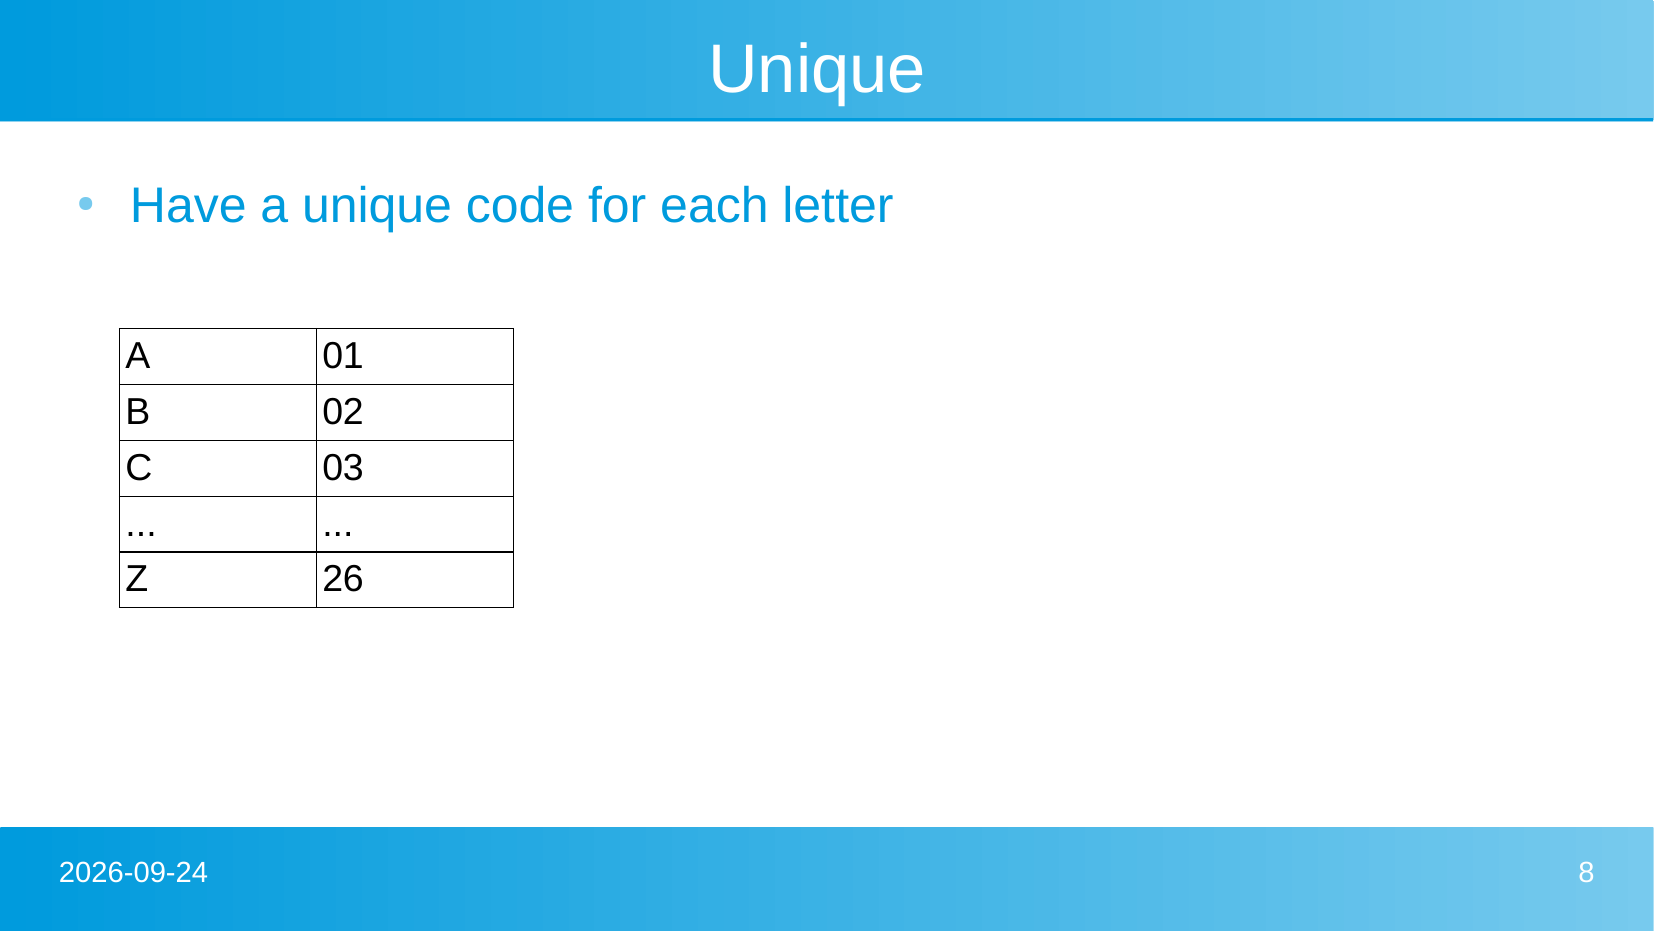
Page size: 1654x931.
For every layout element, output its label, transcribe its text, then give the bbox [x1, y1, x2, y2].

table_cell ... [317, 497, 513, 551]
table_cell ... [120, 497, 316, 551]
table_cell B [120, 385, 316, 440]
list Have a unique code for each letter [59, 177, 1595, 768]
table_cell C [120, 441, 316, 496]
table_header A [120, 329, 316, 384]
table_cell Z [120, 553, 316, 607]
table_header 01 [317, 329, 513, 384]
table_cell 02 [317, 385, 513, 440]
table_cell 26 [317, 553, 513, 607]
title Unique [59, 29, 1595, 108]
table_cell 03 [317, 441, 513, 496]
